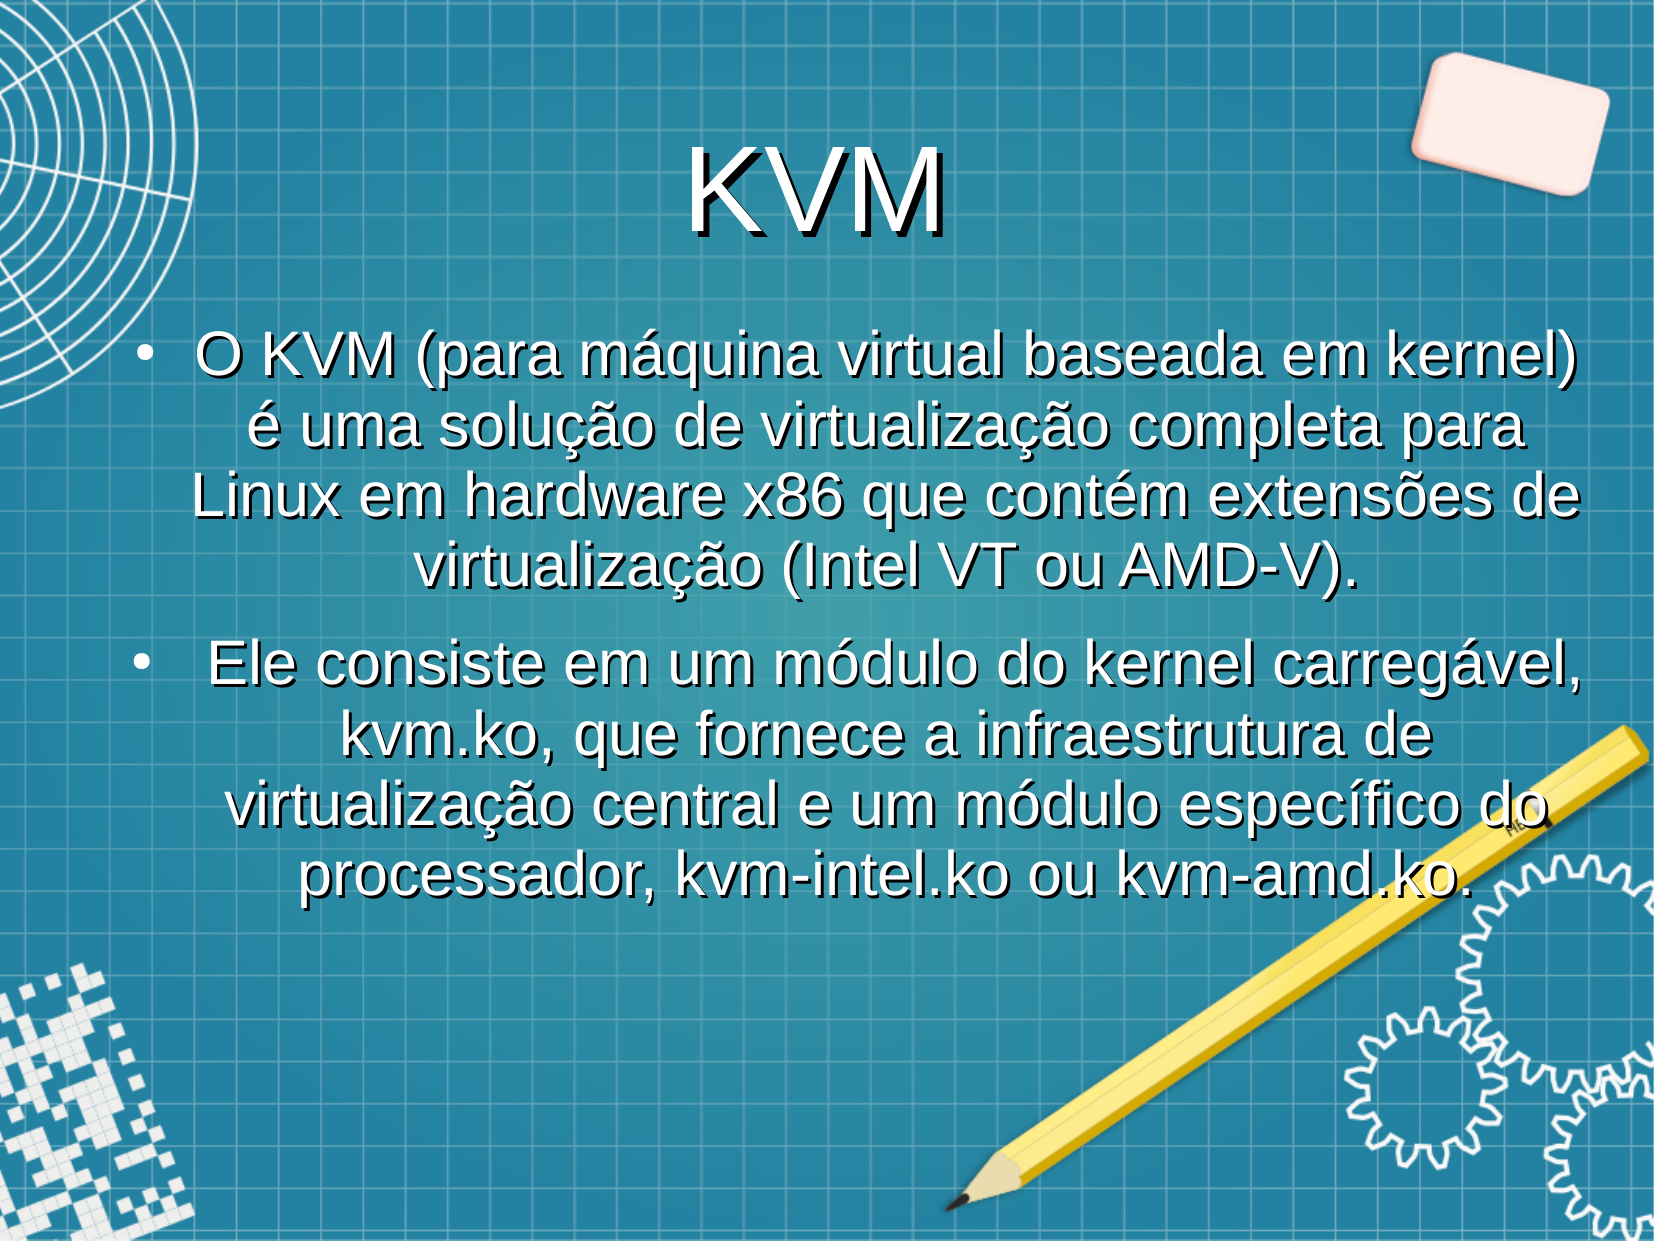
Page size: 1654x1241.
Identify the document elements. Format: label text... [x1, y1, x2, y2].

picture [0, 0, 1654, 1241]
list O KVM (para máquina virtual baseada em kernel) é uma solução de virtualização completa para Linux em hardware x86 que contém extensões de virtualização (Intel VT ou AMD-V). Ele consiste em um módulo do kernel carregável, kvm.ko, que fornece a infraestrutura de virtualização central e um módulo específico do processador, kvm-intel.ko ou kvm-amd.ko. [118, 318, 1607, 922]
title KVM [70, 47, 1560, 331]
